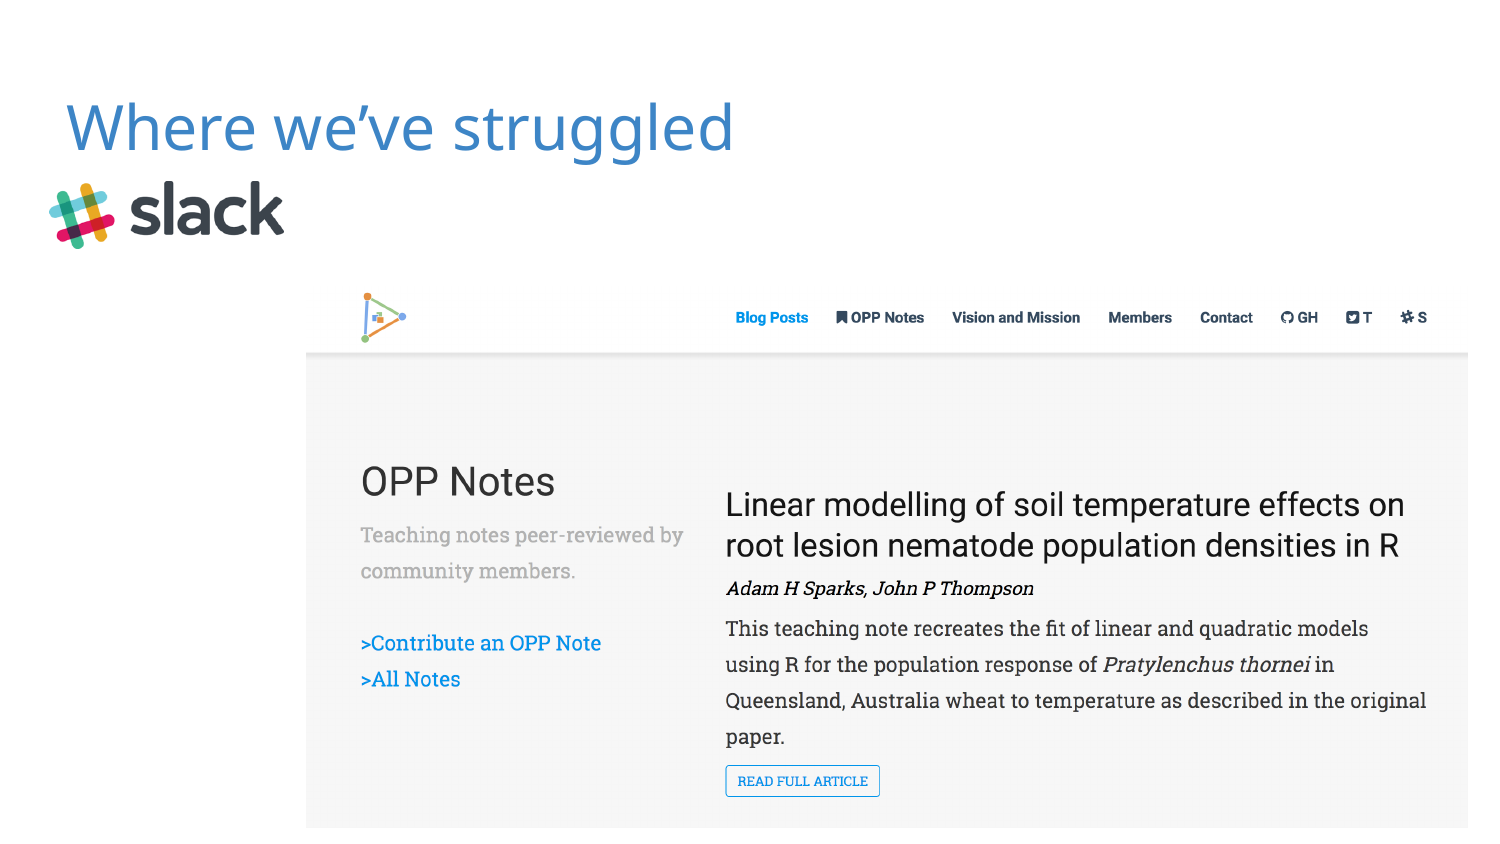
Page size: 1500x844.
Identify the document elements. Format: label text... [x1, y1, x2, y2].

title Where we’ve struggled [51, 72, 1449, 219]
picture [306, 286, 1468, 828]
picture [49, 181, 284, 249]
